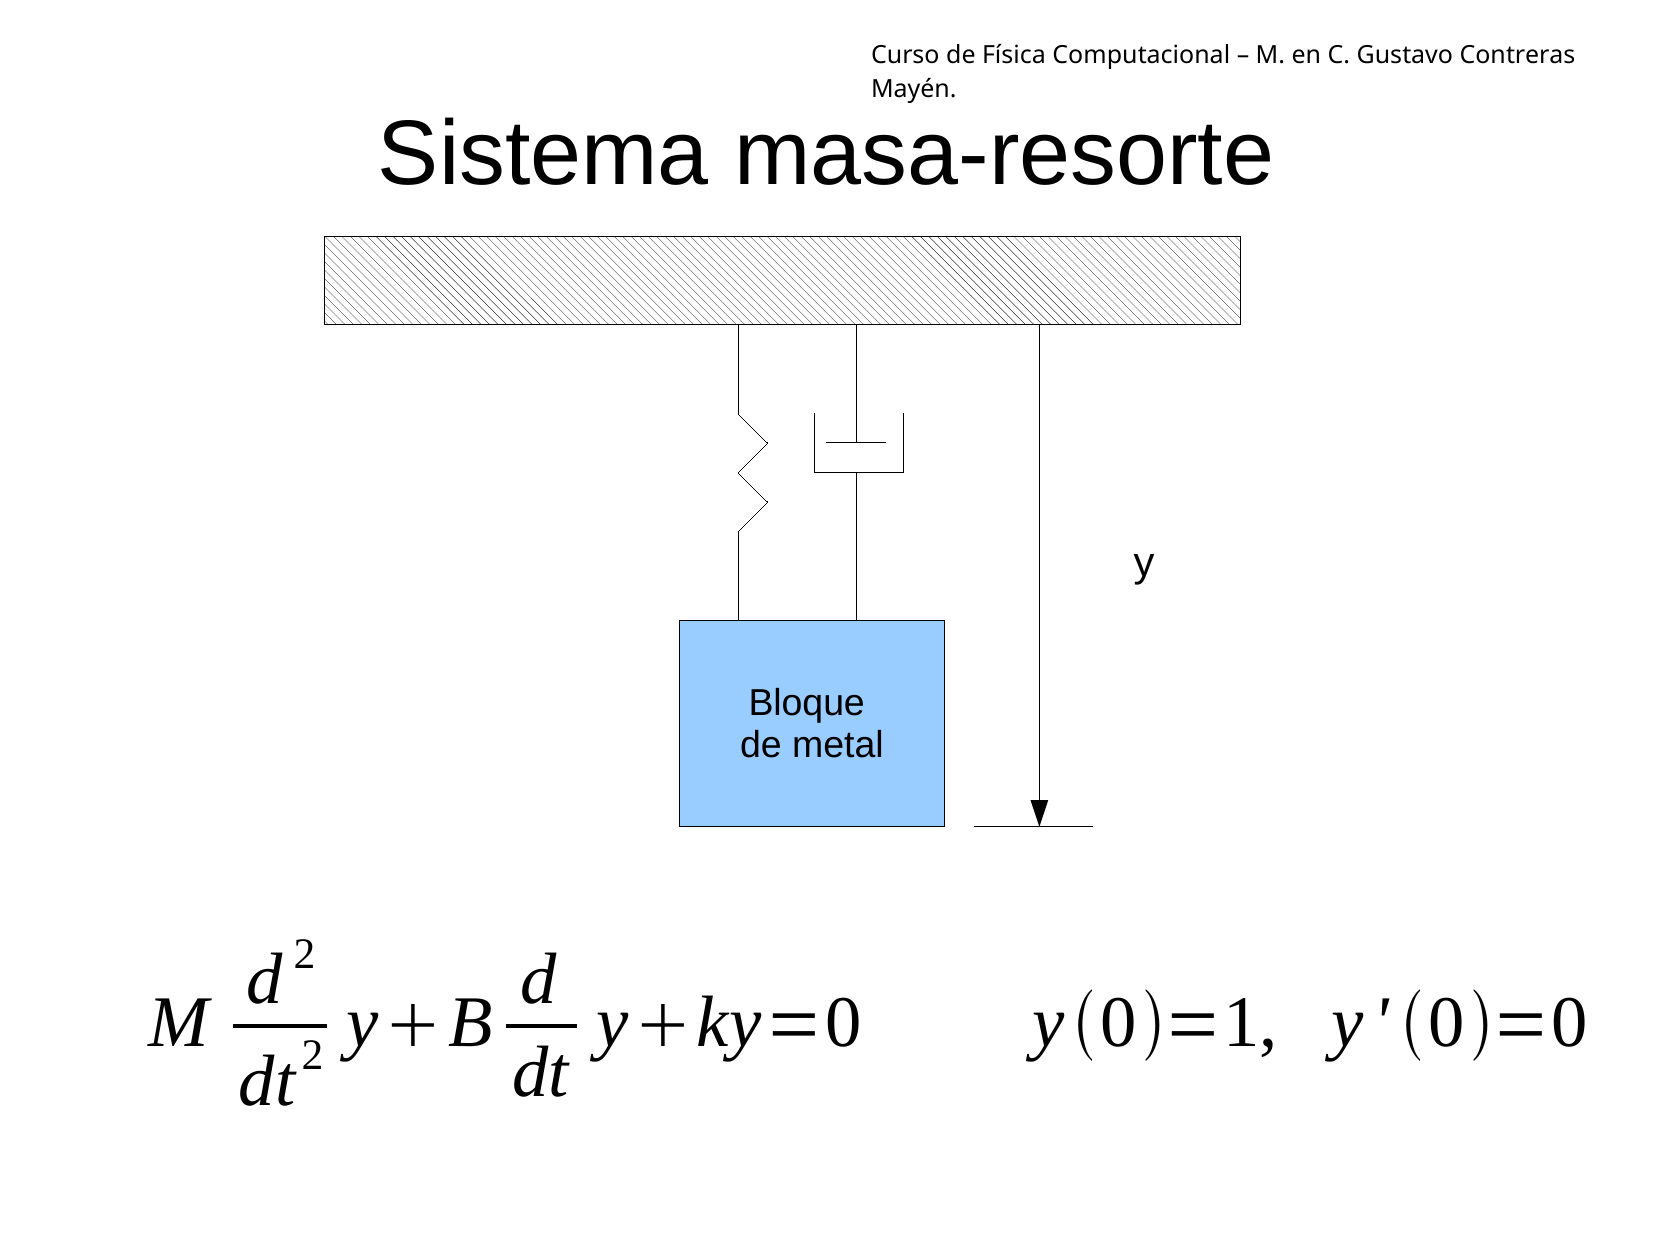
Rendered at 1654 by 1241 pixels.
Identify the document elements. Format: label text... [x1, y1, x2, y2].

chart [139, 928, 1595, 1123]
text_box Bloque de metal [679, 620, 945, 827]
text_box [324, 236, 1241, 325]
title Sistema masa-resorte [82, 49, 1571, 257]
text_box y [1118, 531, 1170, 593]
